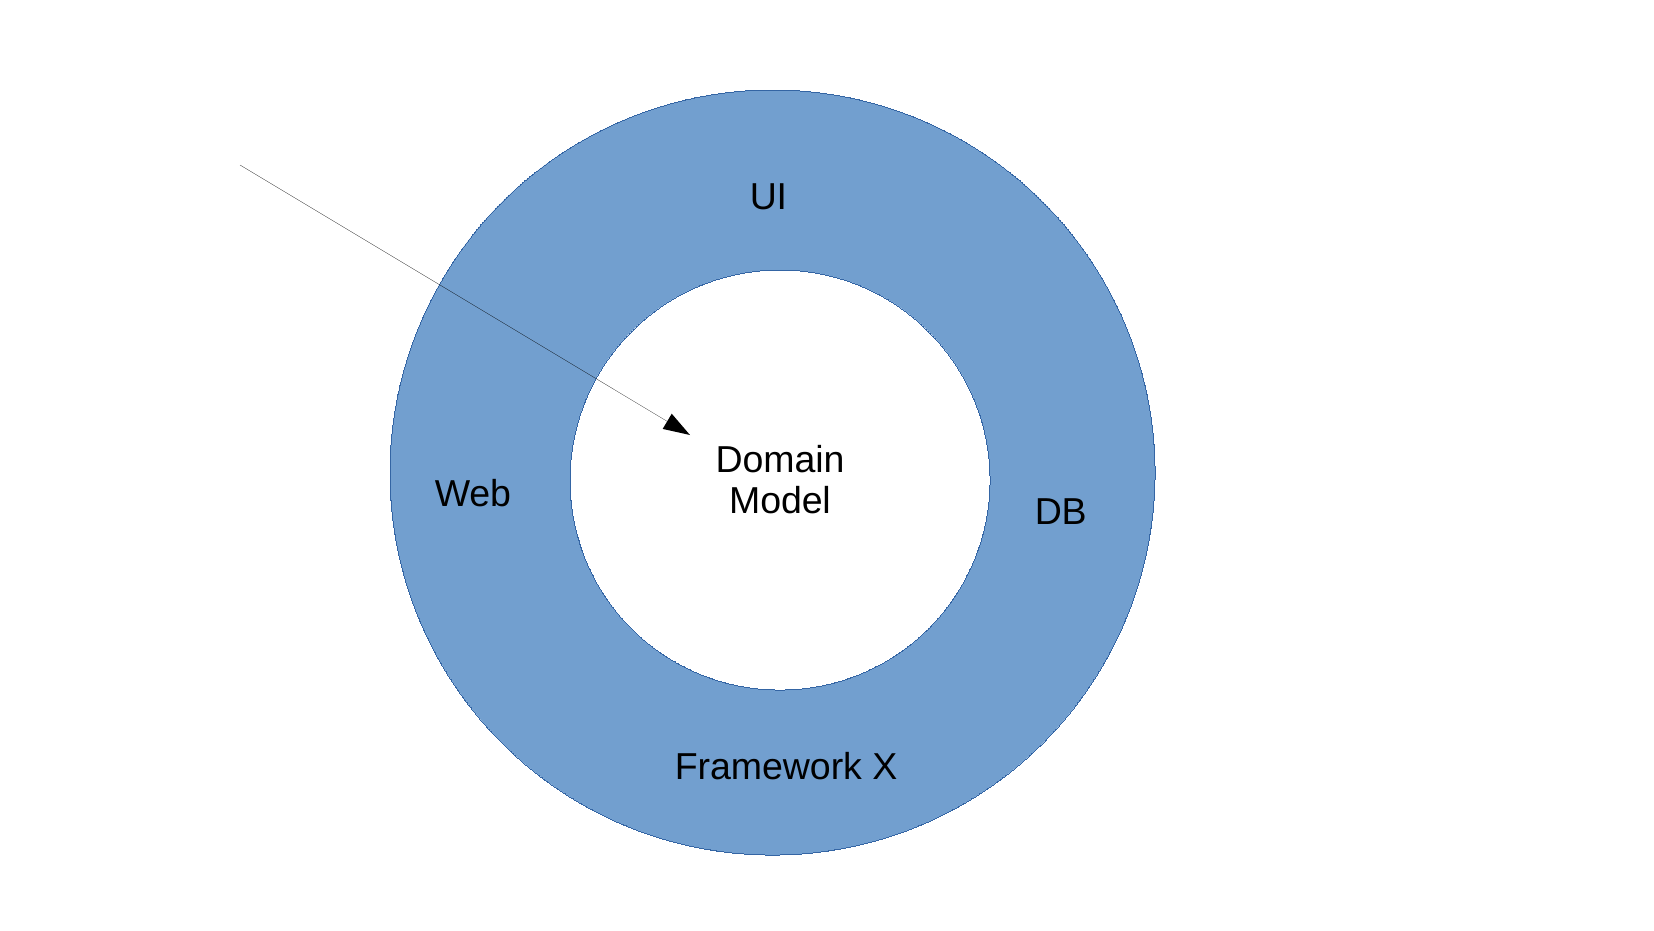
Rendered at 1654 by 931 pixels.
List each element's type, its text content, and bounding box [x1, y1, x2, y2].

text_box Framework X [660, 738, 913, 796]
text_box [390, 90, 1156, 856]
text_box Domain Model [570, 270, 991, 691]
text_box DB [1020, 483, 1102, 541]
text_box Web [420, 465, 526, 522]
text_box UI [735, 168, 803, 226]
